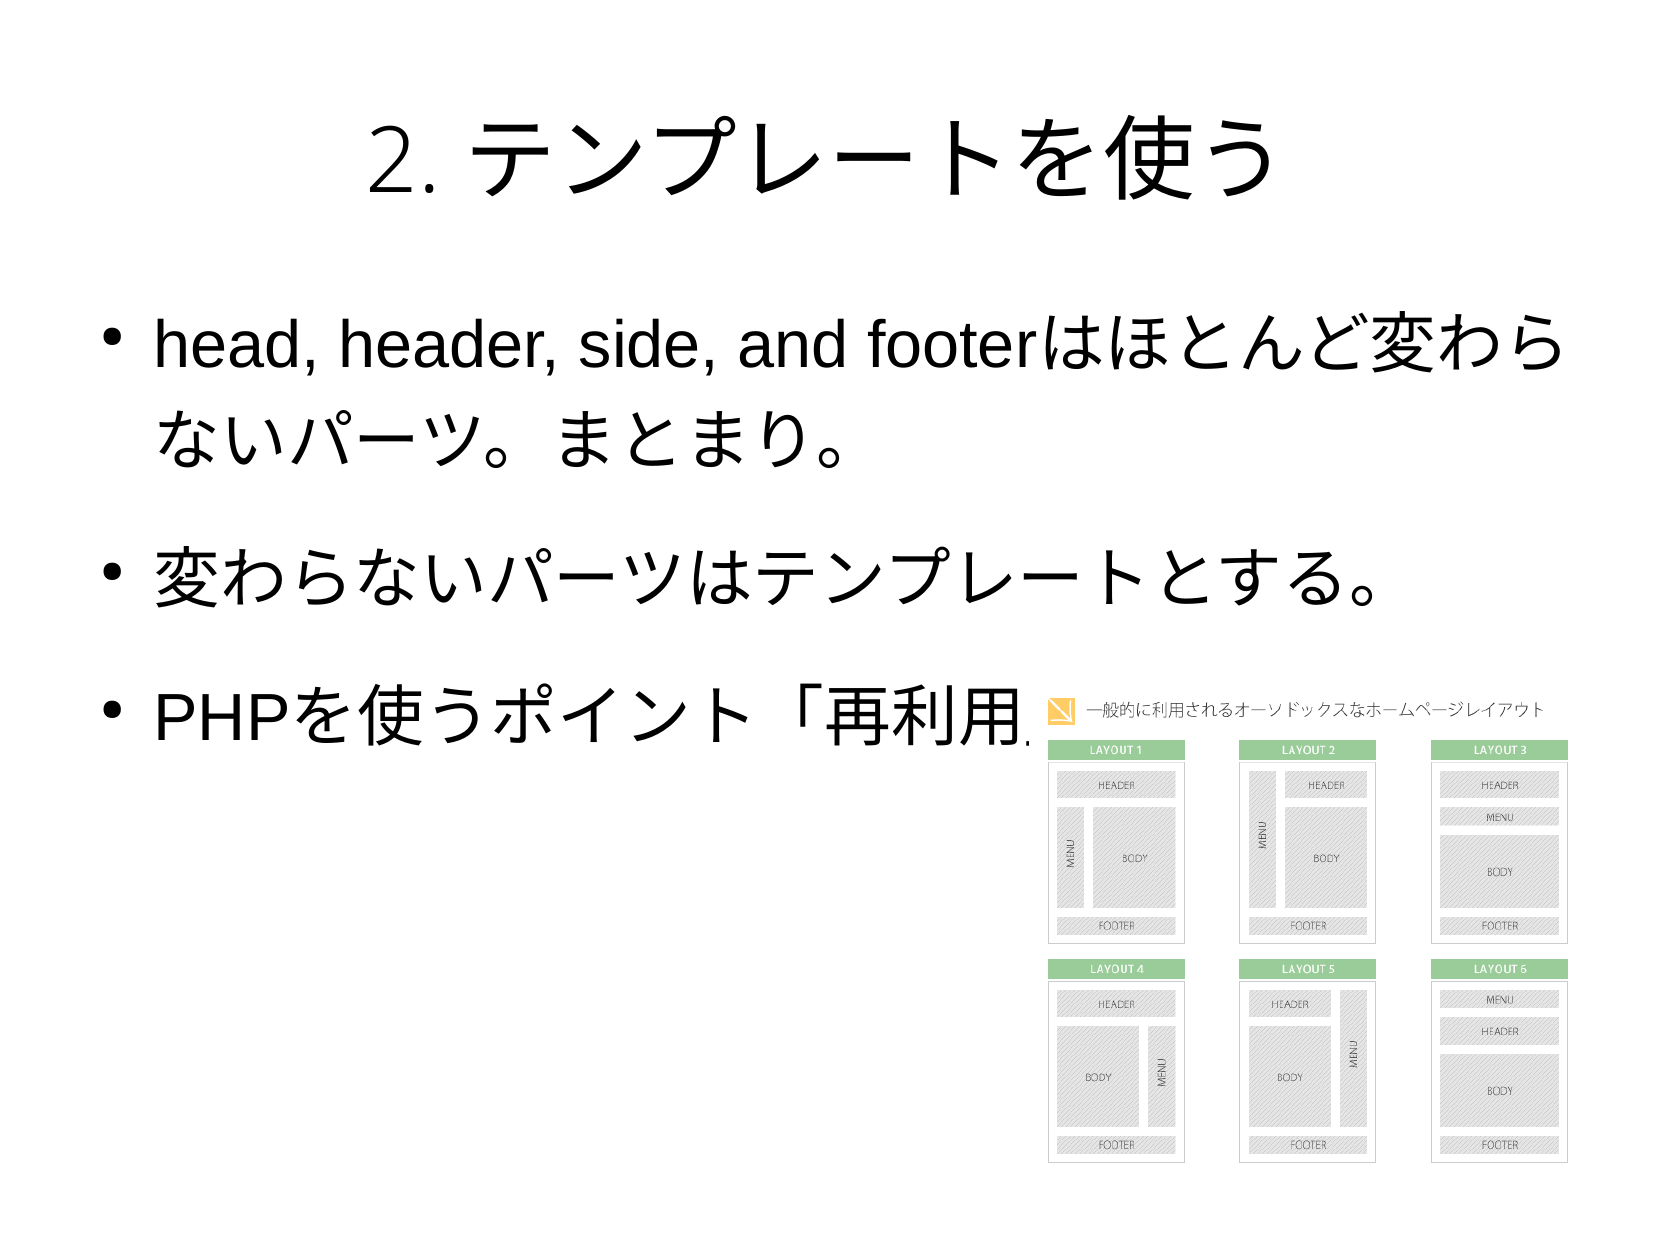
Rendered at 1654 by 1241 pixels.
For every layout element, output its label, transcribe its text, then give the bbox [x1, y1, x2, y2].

list head, header, side, and footerはほとんど変わらないパーツ。まとまり。 変わらないパーツはテンプレートとする。 PHPを使うポイント「再利用」 [82, 290, 1571, 1109]
title 2. テンプレートを使う [82, 49, 1571, 257]
picture [1029, 679, 1595, 1181]
